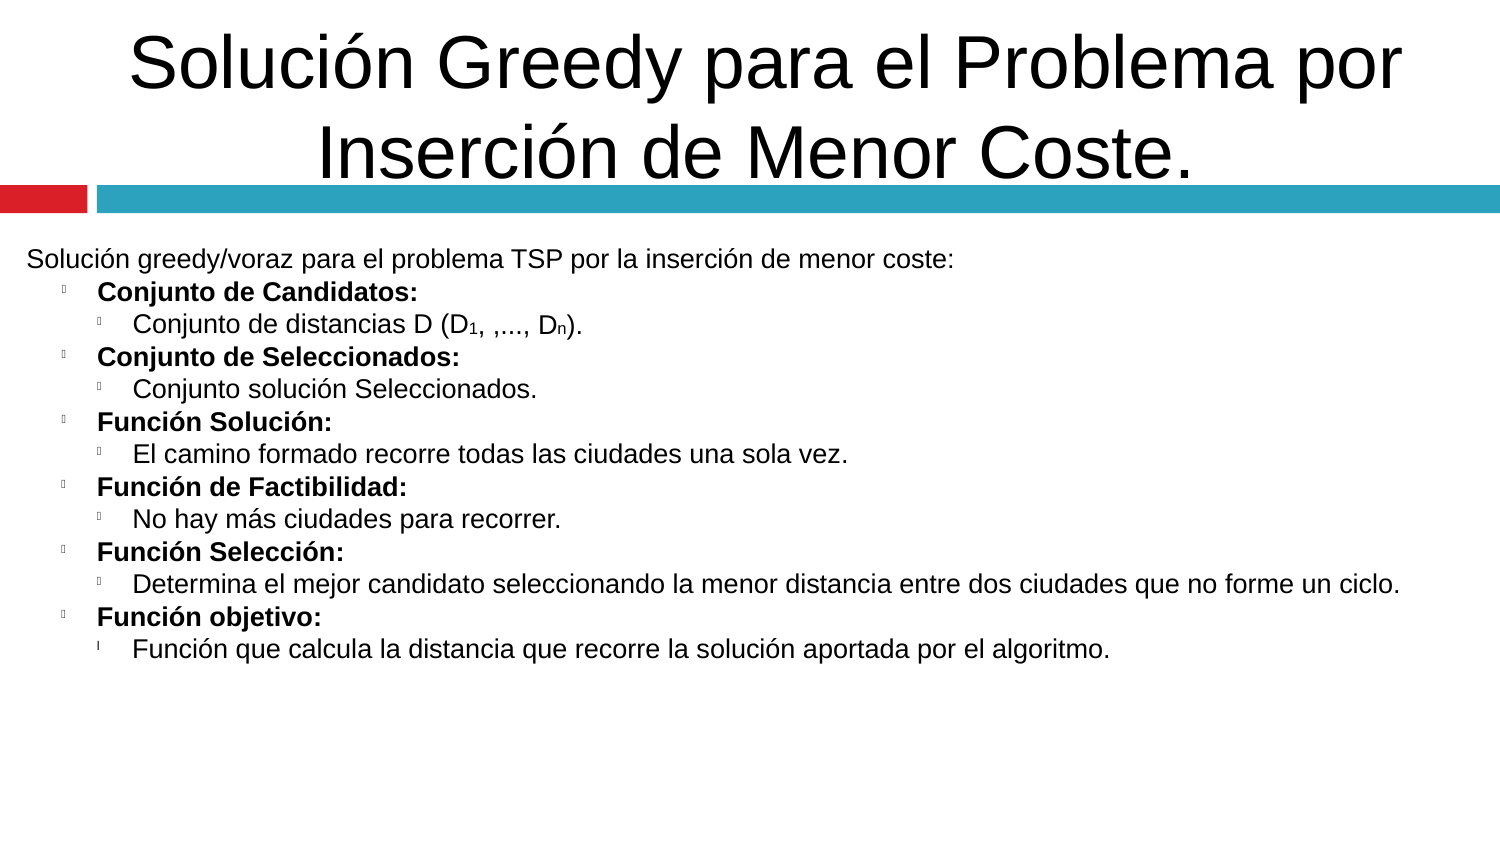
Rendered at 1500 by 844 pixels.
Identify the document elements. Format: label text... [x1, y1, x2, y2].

text_box Solución Greedy para el Problema por Inserción de Menor Coste. [59, 6, 1453, 189]
text_box Solución greedy/voraz para el problema TSP por la inserción de menor coste: Conjunto de Candidatos: Conjunto de distancias D (D1, ,..., Dn). Conjunto de Seleccionados: Conjunto solución Seleccionados. Función Solución: El camino formado recorre todas las ciudades una sola vez. Función de Factibilidad: No hay más ciudades para recorrer. Función Selección: Determina el mejor candidato seleccionando la menor distancia entre dos ciudades que no forme un ciclo. Función objetivo: Función que calcula la distancia que recorre la solución aportada por el algoritmo. [10, 234, 1453, 844]
